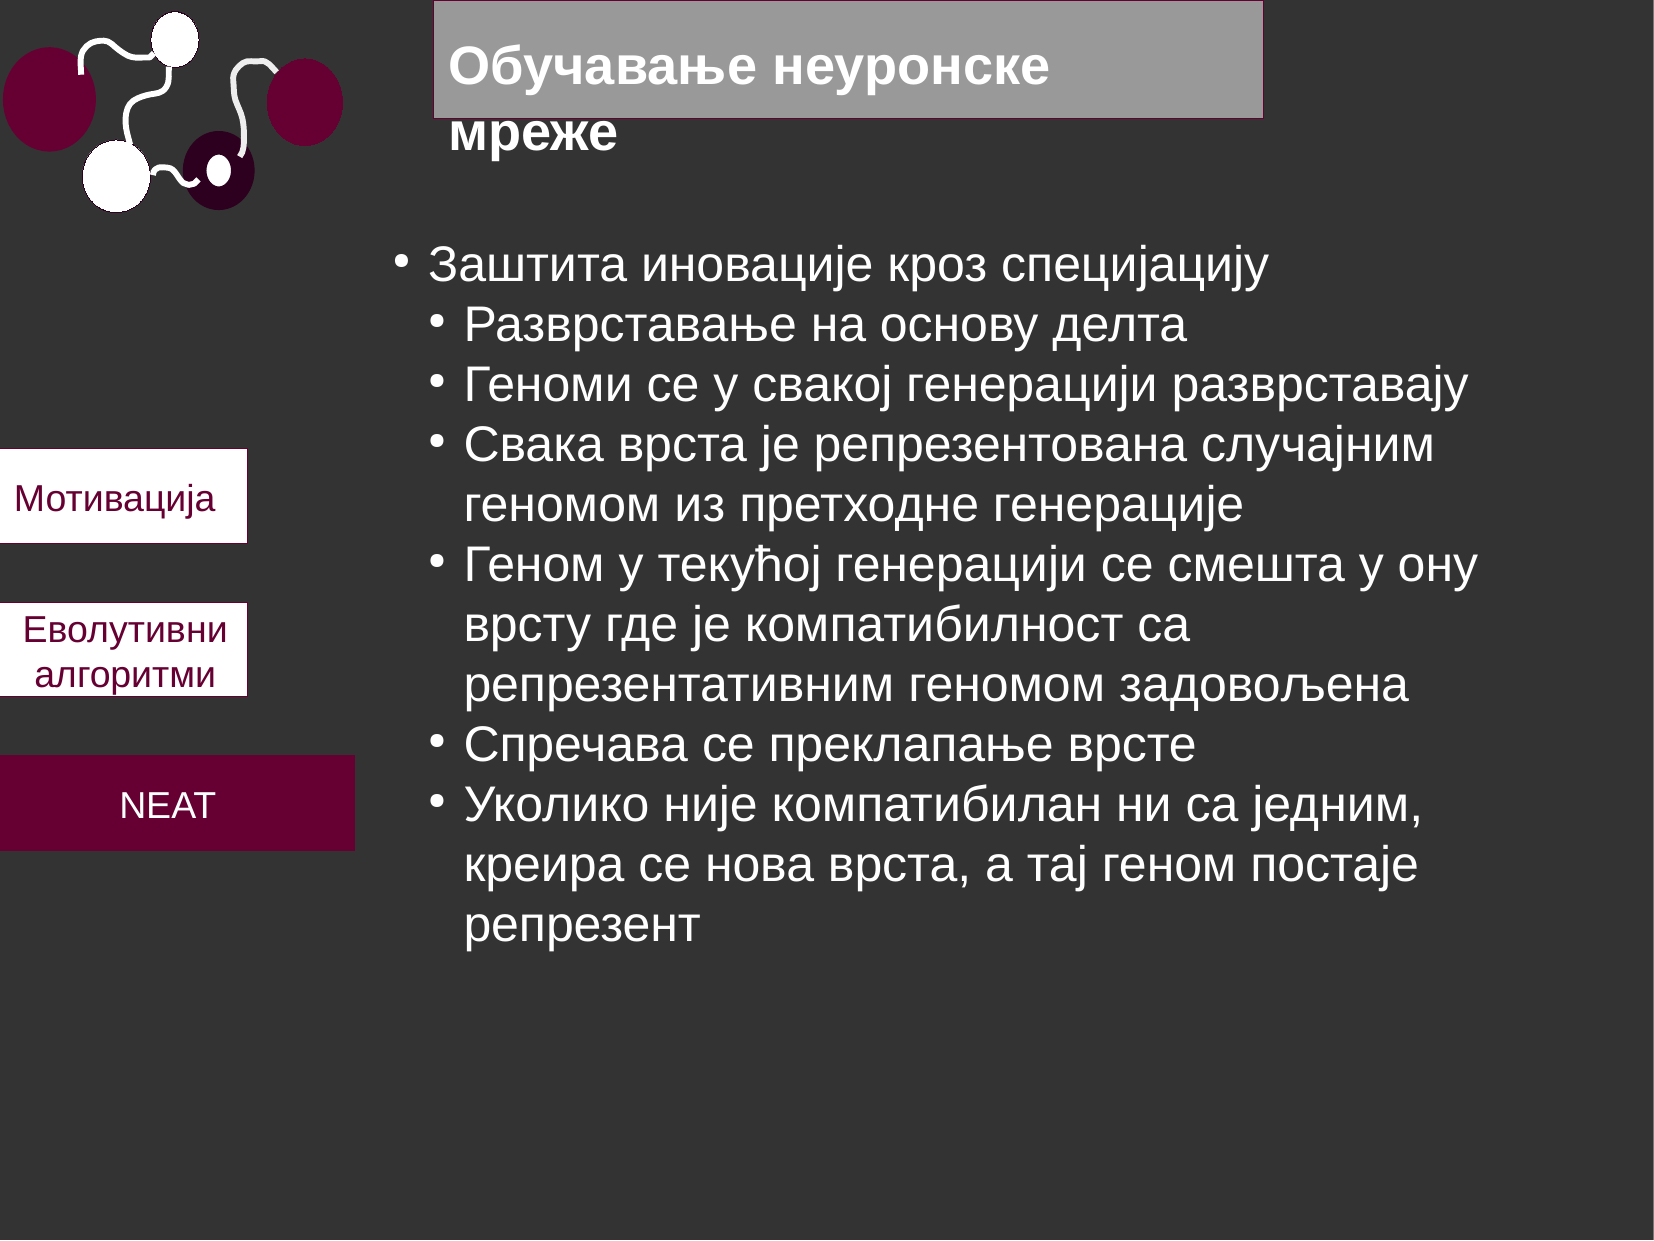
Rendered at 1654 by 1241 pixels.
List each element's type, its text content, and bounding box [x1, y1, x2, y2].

text_box [11, 56, 88, 143]
text_box Еволутивни алгоритми [0, 602, 248, 697]
text_box [150, 11, 200, 68]
text_box Заштита иновације кроз специјацију Разврставање на основу делта Геноми се у свакој генерацији разврставају Свака врста је репрезентована случајним геномом из претходне генерације Геном у текућој генерацији се смешта у ону врсту где је компатибилност са репрезентативним геномом задовољена Спречава се преклапање врсте Уколико није компатибилан ни са једним, креира се нова врста, а тај геном постаје репрезент [377, 224, 1548, 366]
text_box NEAT [0, 755, 355, 851]
text_box [82, 139, 151, 213]
text_box [267, 58, 343, 146]
text_box [194, 142, 243, 199]
text_box Мотивација [0, 448, 248, 544]
text_box [433, 0, 1264, 119]
